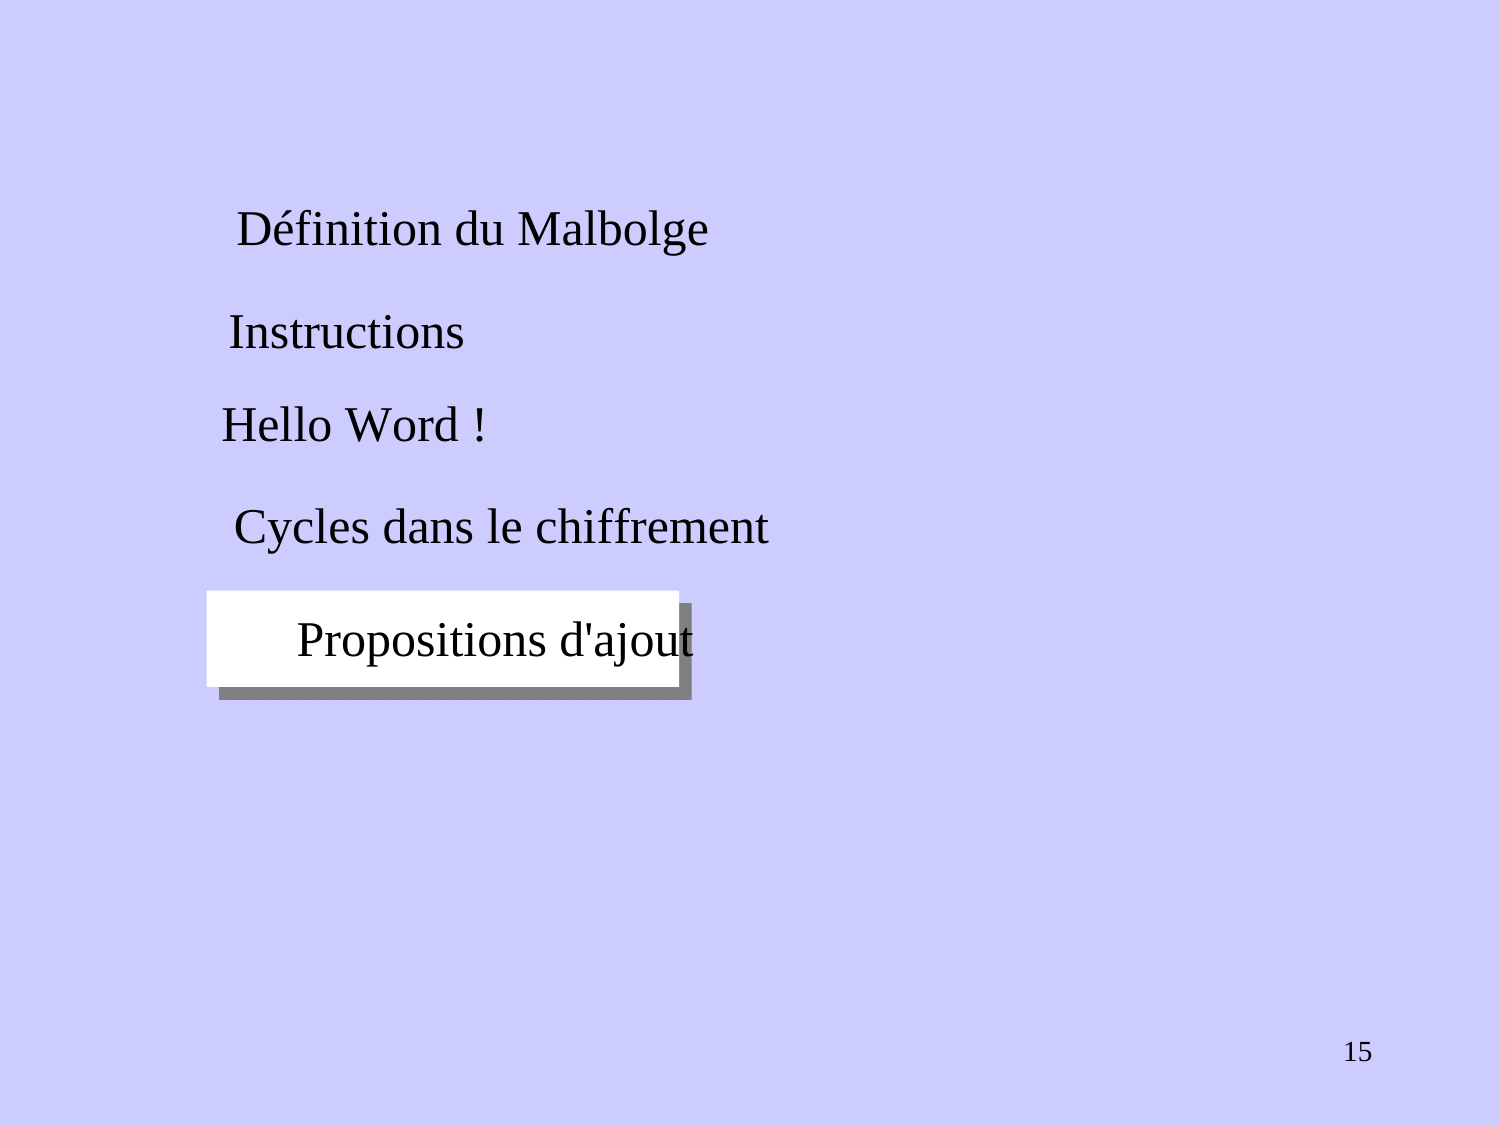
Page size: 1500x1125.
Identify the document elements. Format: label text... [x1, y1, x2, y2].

text_box Propositions d'ajout [269, 598, 709, 674]
text_box Instructions [213, 291, 480, 367]
text_box Définition du Malbolge [221, 187, 725, 263]
text_box Hello Word ! [206, 383, 504, 460]
text_box Cycles dans le chiffrement [219, 485, 785, 562]
text_box <numéro> [1074, 1025, 1388, 1101]
text_box [206, 590, 680, 687]
